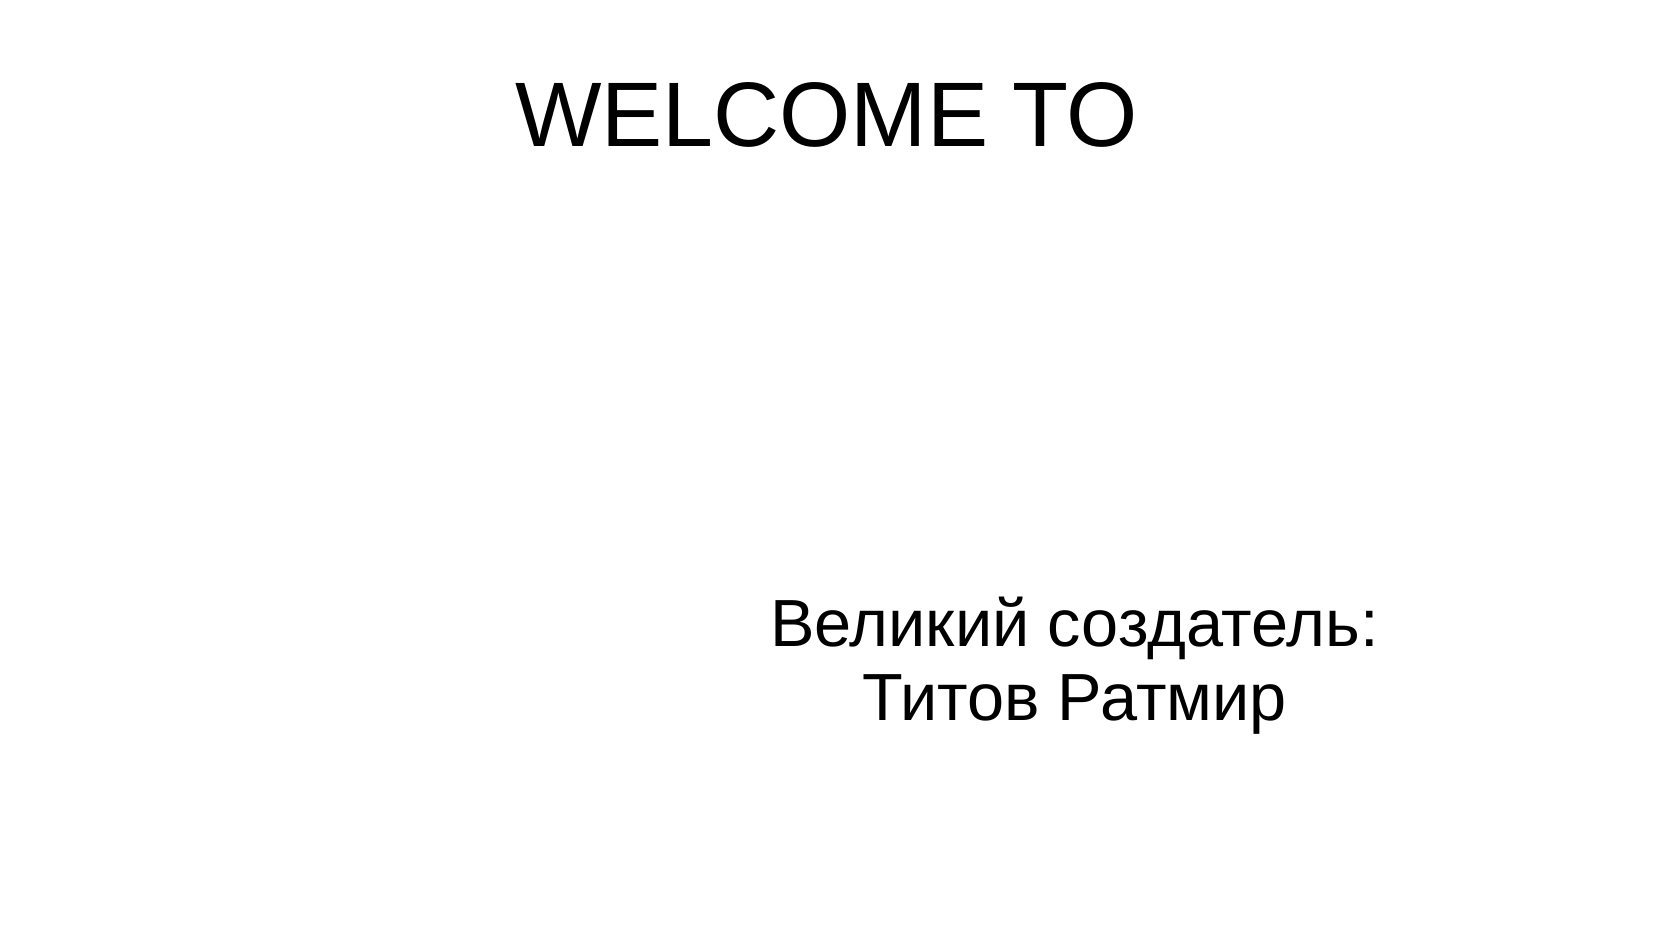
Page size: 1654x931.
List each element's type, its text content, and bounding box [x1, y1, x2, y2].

subtitle Великий создатель: Титов Ратмир [330, 390, 1654, 931]
title WELCOME TO [82, 37, 1571, 193]
